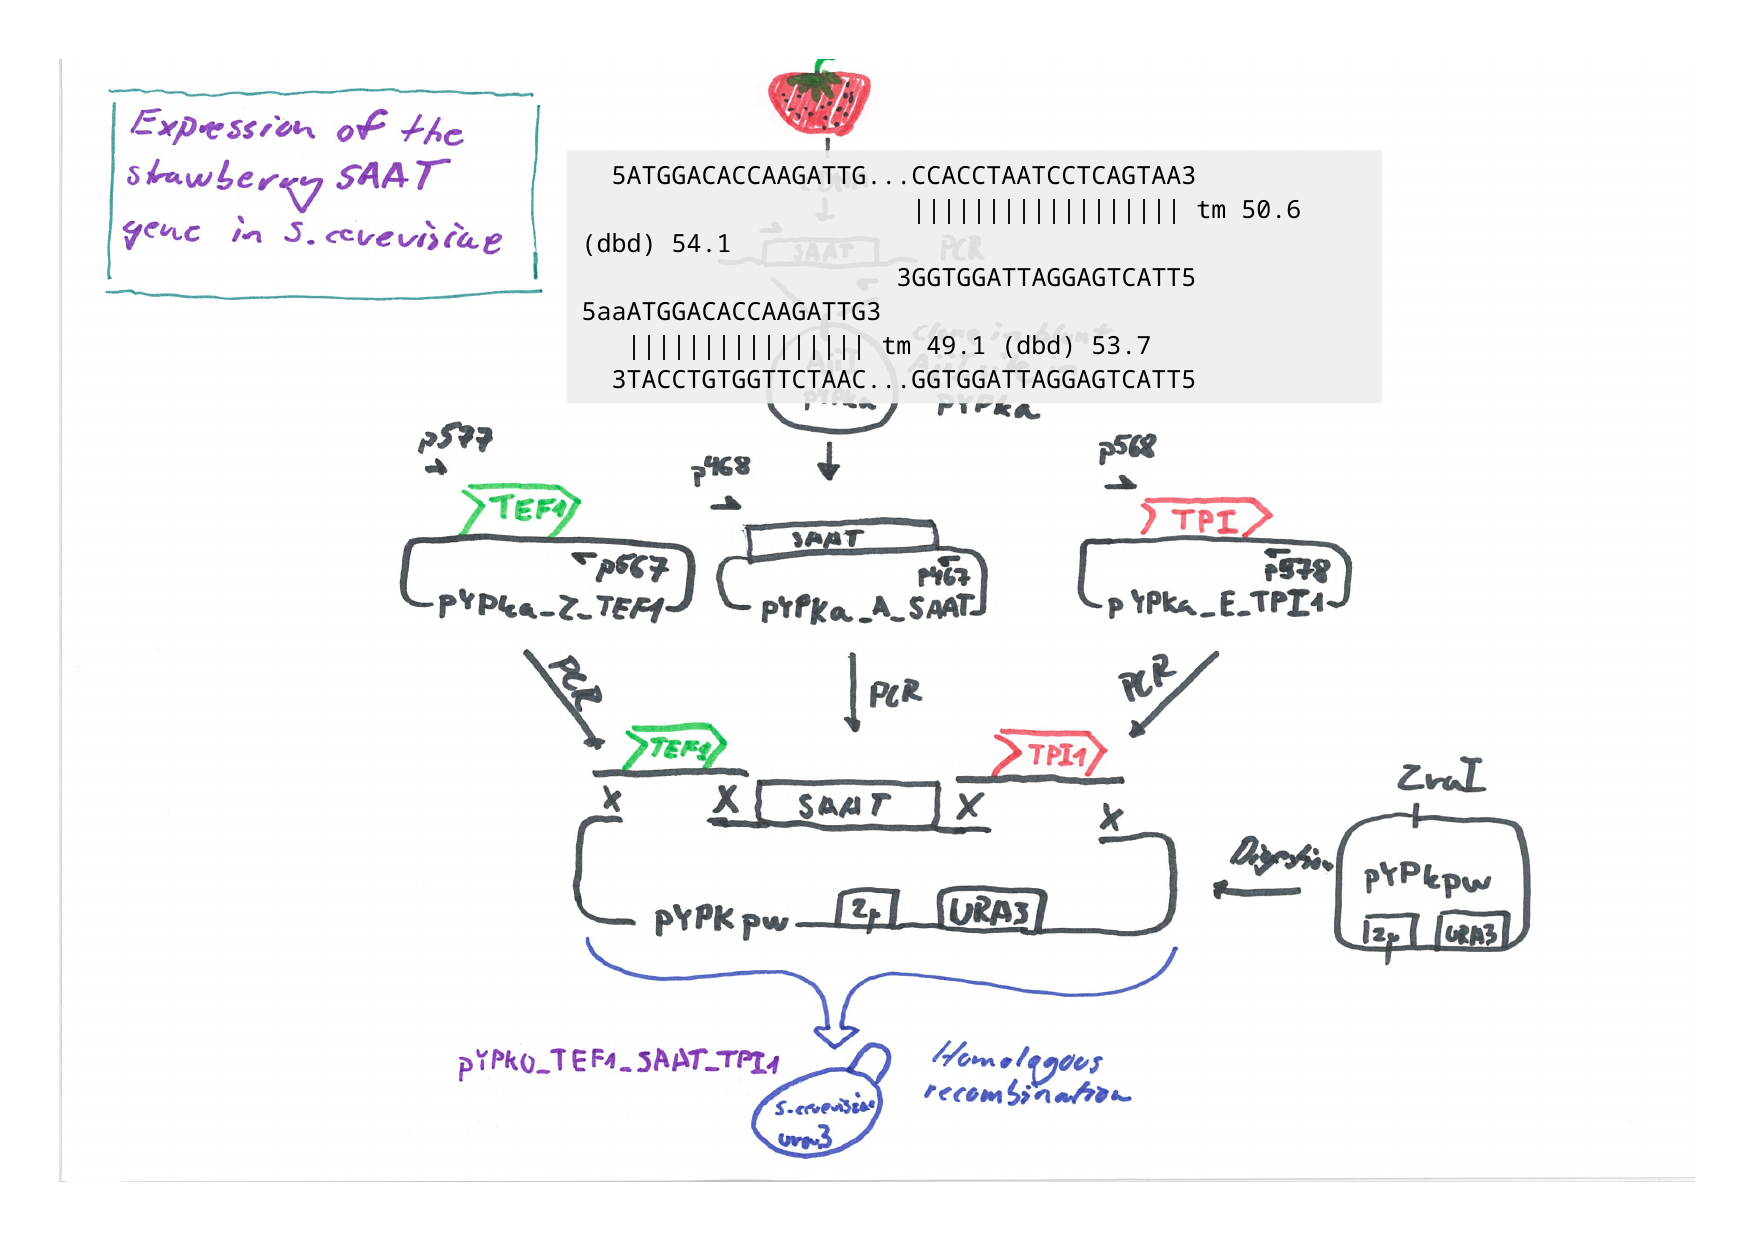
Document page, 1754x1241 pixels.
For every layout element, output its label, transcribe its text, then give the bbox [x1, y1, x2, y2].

picture [59, 59, 1695, 1182]
text_box 5ATGGACACCAAGATTG...CCACCTAATCCTCAGTAA3 |||||||||||||||||| tm 50.6 (dbd) 54.1 3GGTGGATTAGGAGTCATT5 5aaATGGACACCAAGATTG3 |||||||||||||||| tm 49.1 (dbd) 53.7 3TACCTGTGGTTCTAAC...GGTGGATTAGGAGTCATT5 [566, 150, 1382, 367]
